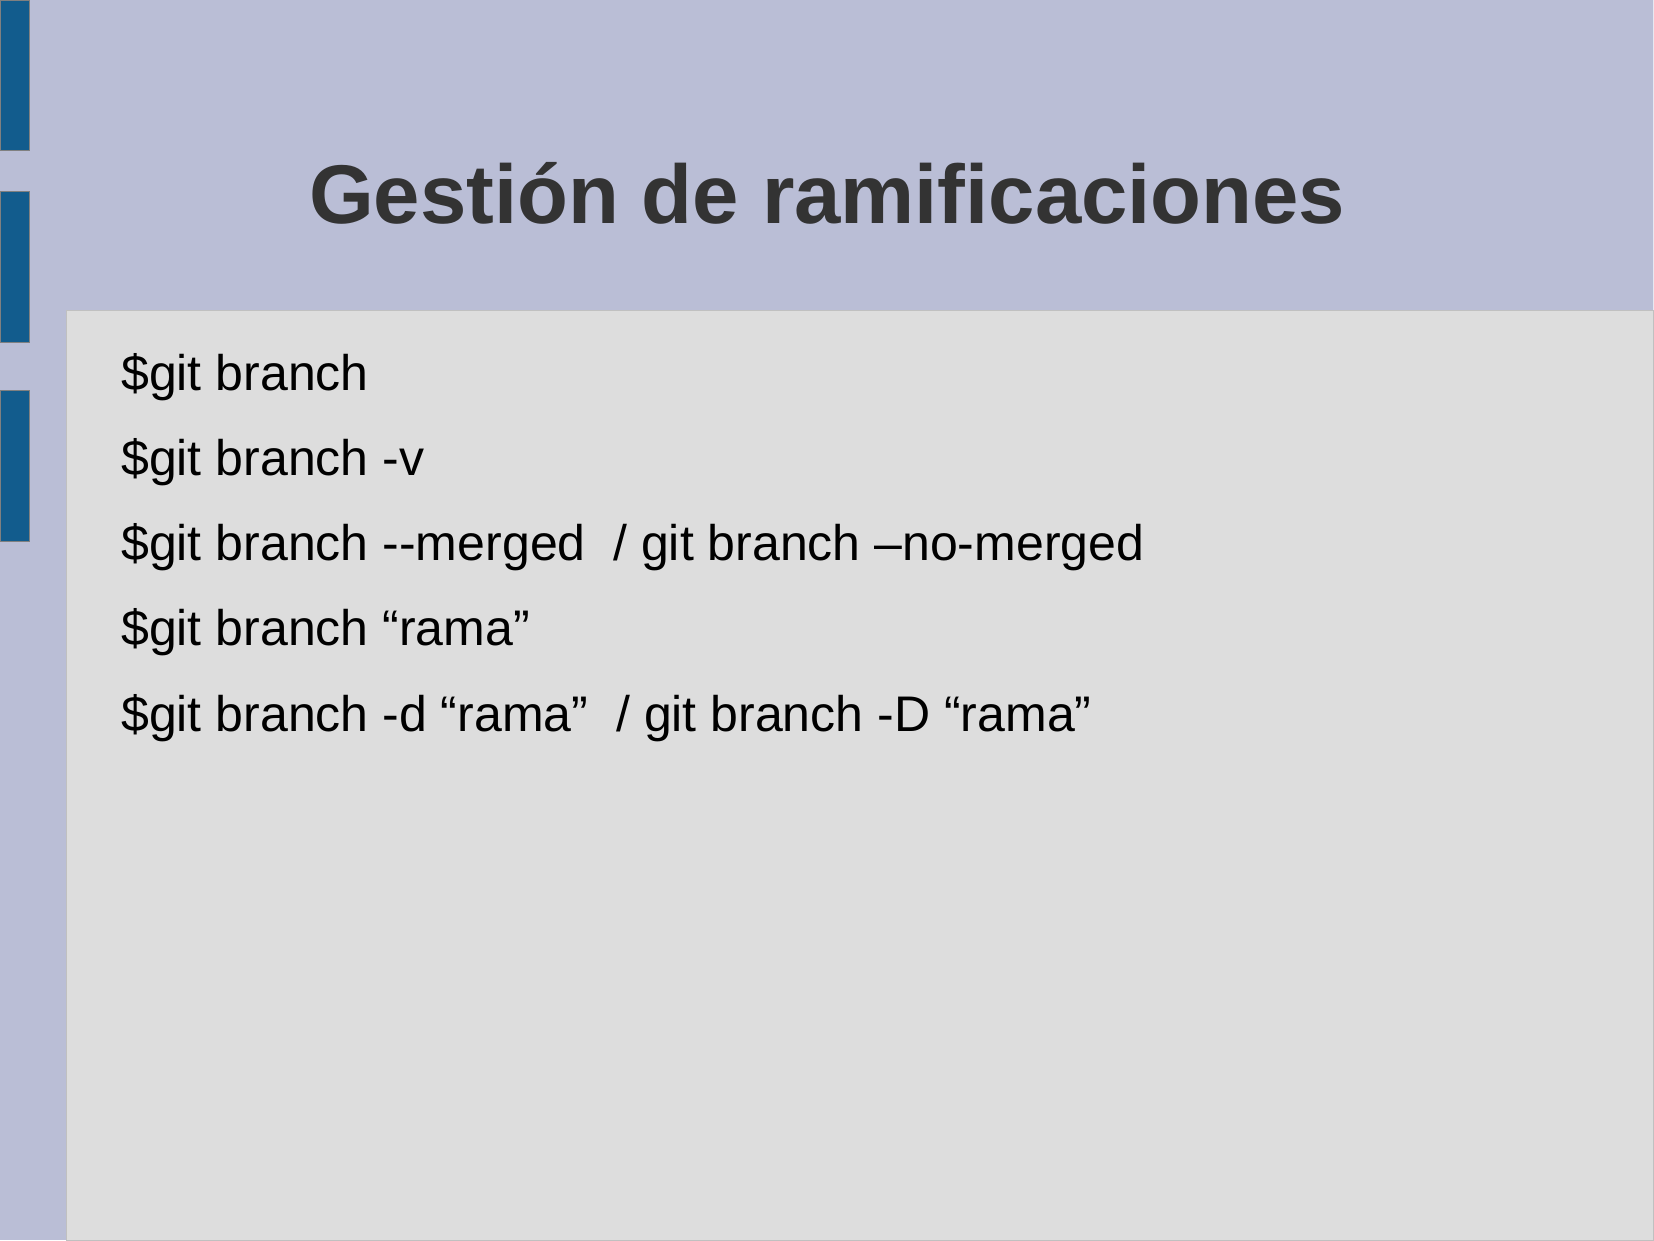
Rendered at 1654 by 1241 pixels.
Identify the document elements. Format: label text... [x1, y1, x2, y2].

title Gestión de ramificaciones [121, 91, 1534, 299]
list $git branch $git branch -v $git branch --merged / git branch –no-merged $git branch “rama” $git branch -d “rama” / git branch -D “rama” [121, 344, 1534, 1127]
